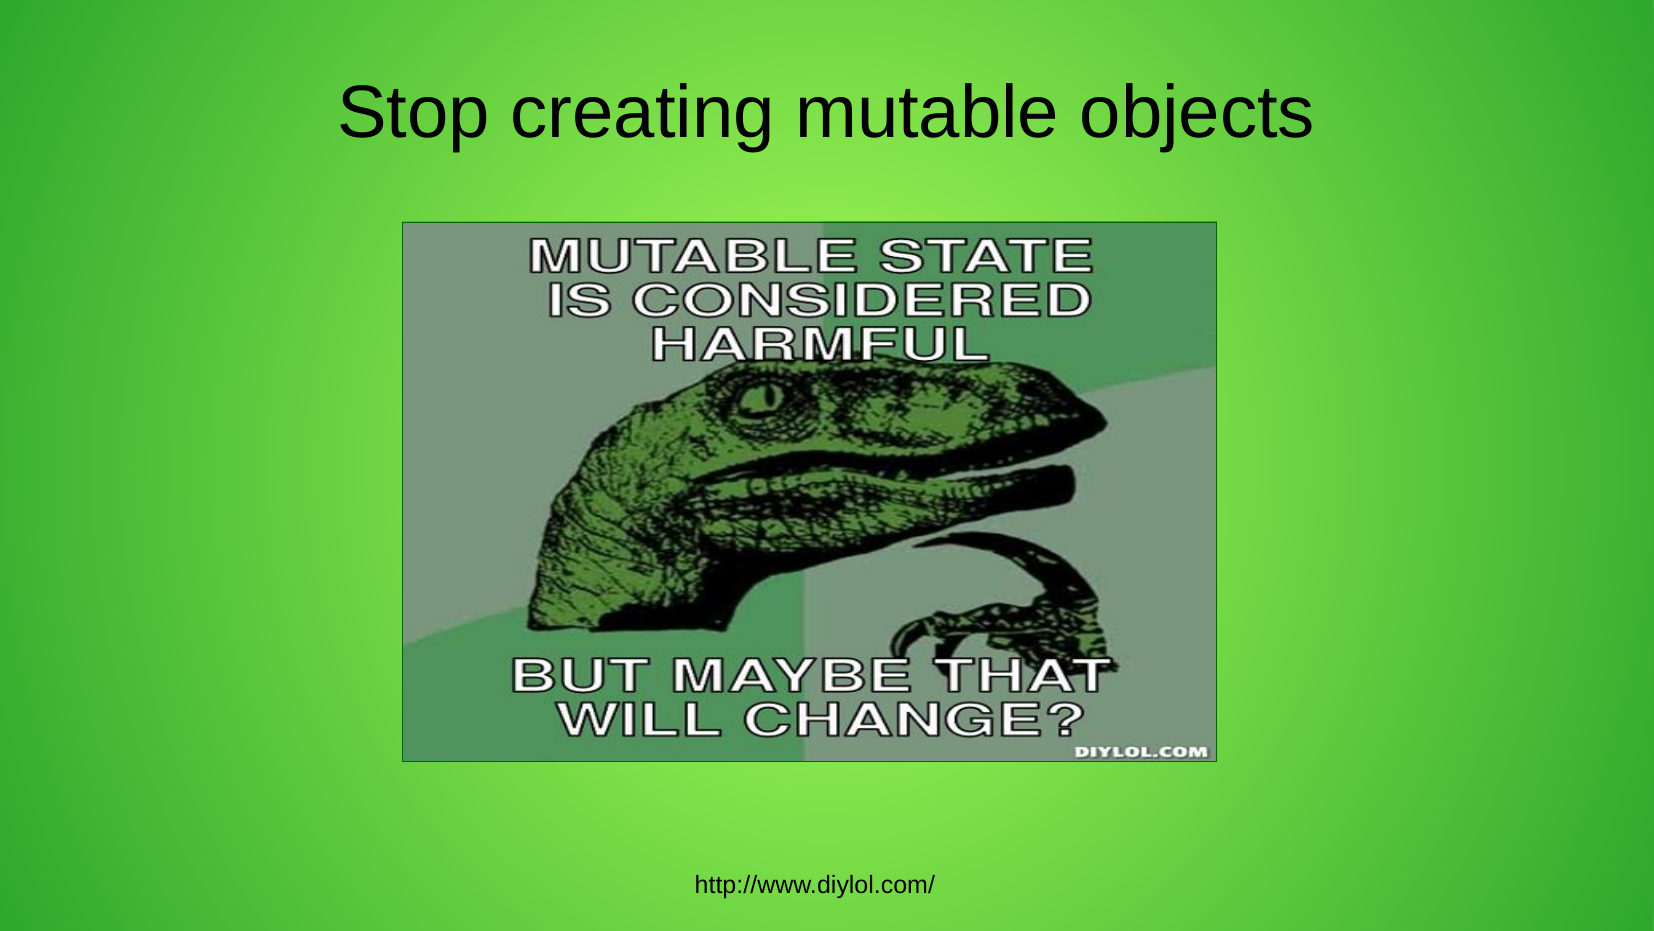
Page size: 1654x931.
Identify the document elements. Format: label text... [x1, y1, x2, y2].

text_box http://www.diylol.com/ [153, 779, 1477, 907]
title Stop creating mutable objects [82, 35, 1571, 189]
picture [402, 221, 1217, 762]
